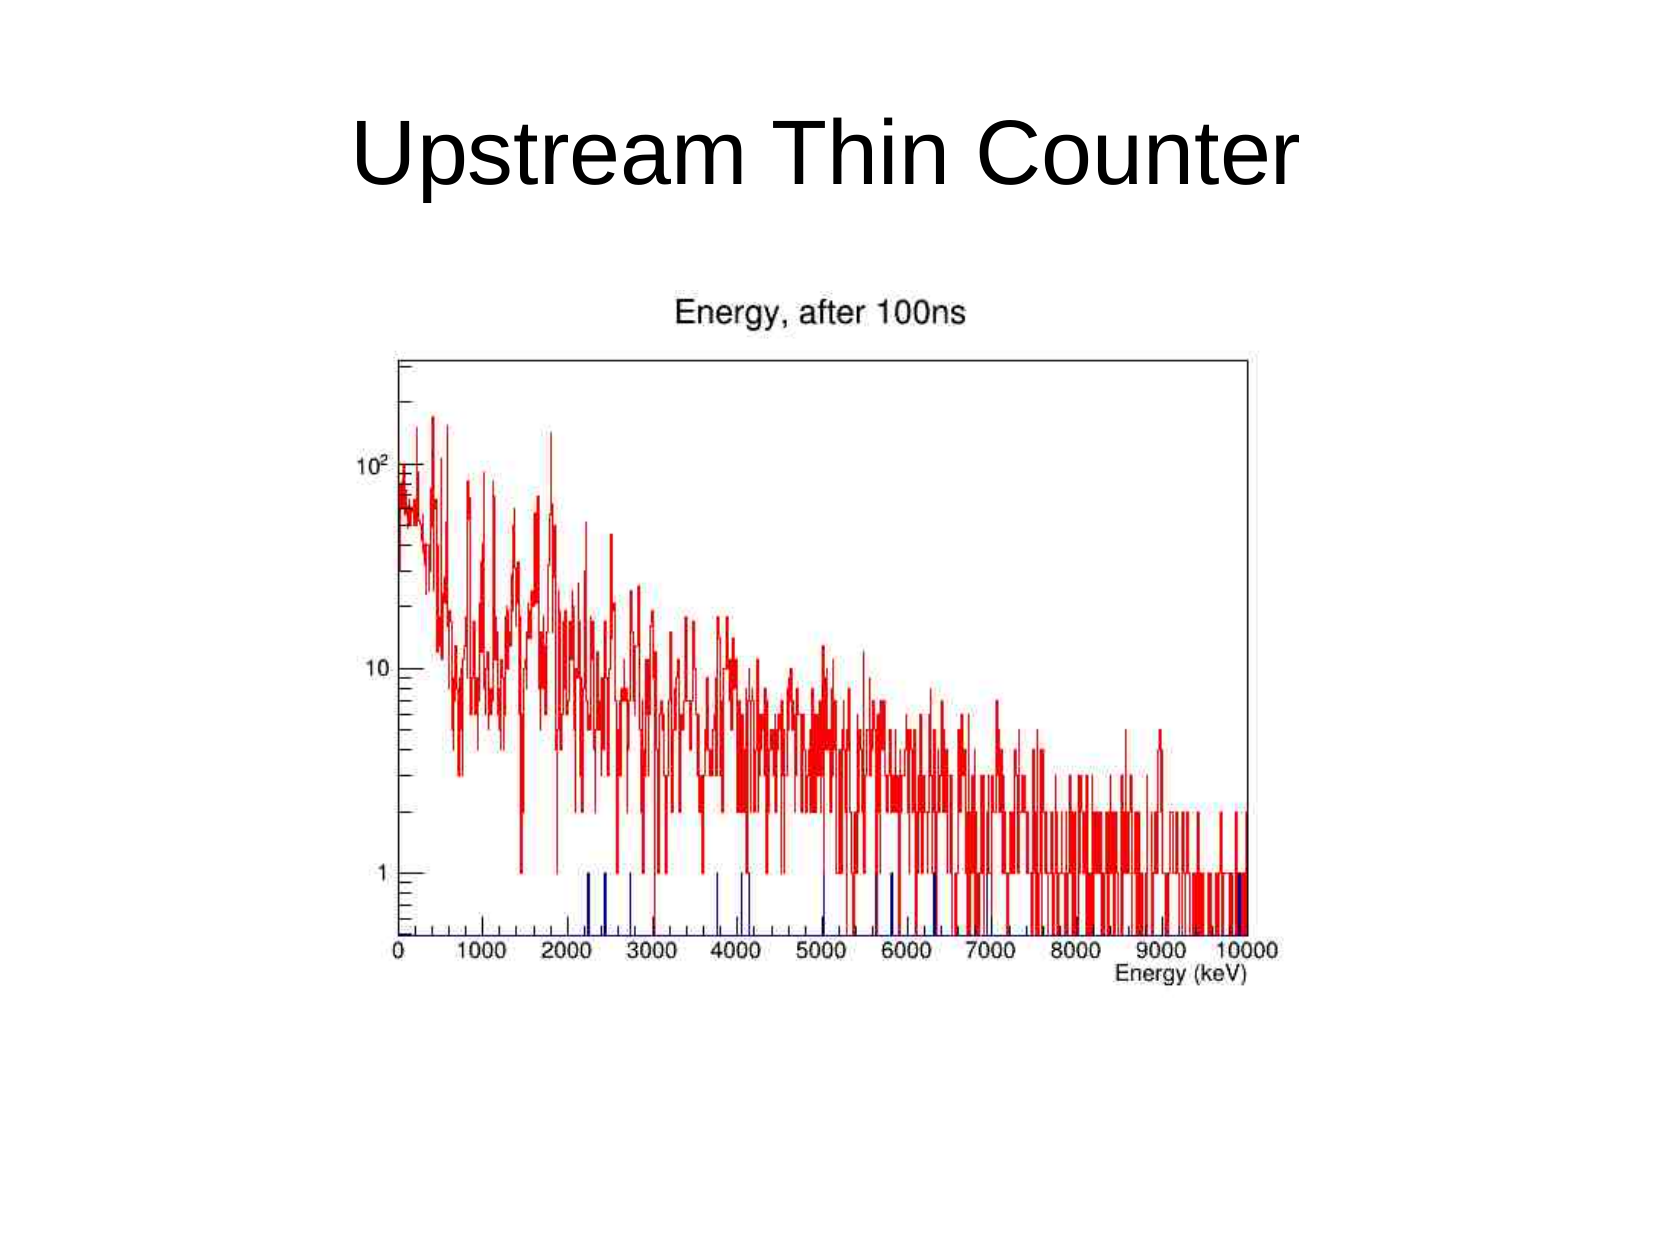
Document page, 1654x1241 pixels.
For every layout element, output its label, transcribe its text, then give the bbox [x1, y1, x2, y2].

title Upstream Thin Counter [82, 49, 1571, 257]
picture [296, 290, 1357, 1010]
